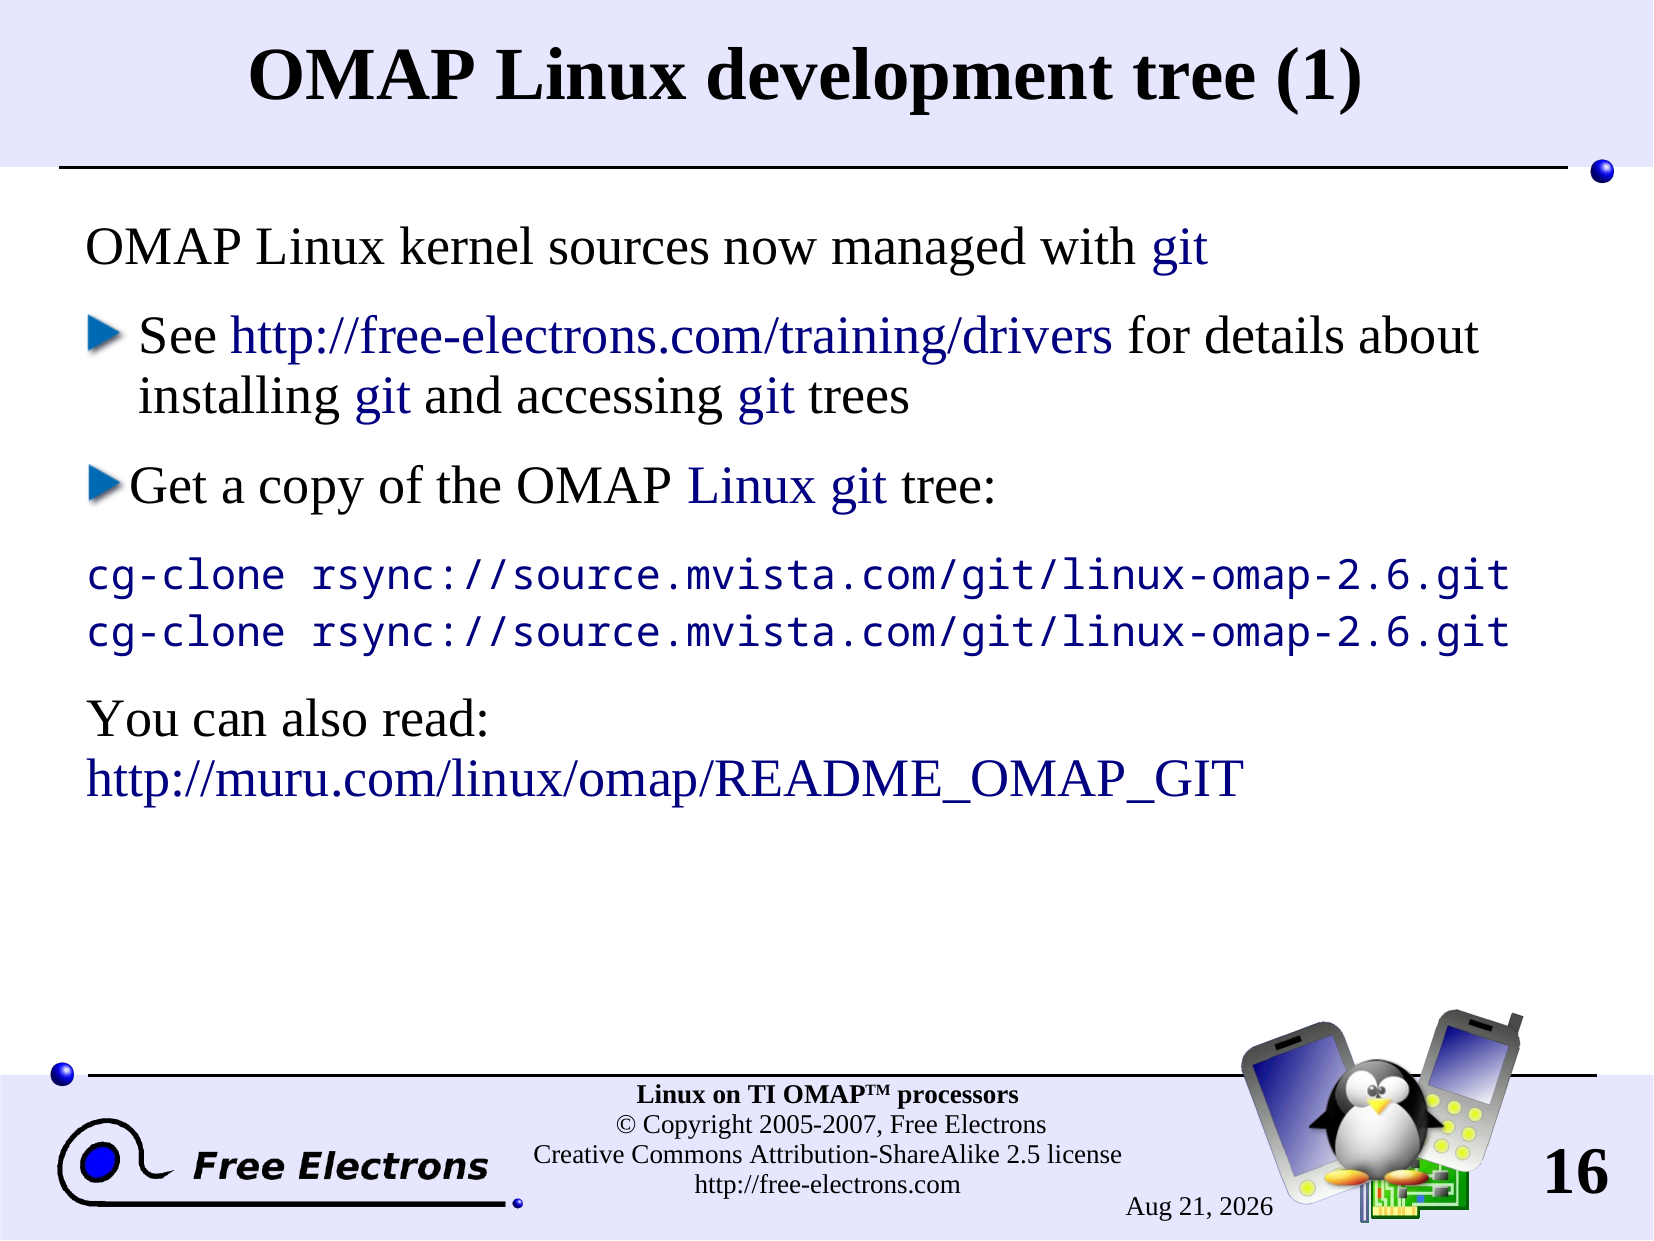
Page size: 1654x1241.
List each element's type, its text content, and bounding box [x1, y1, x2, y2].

list OMAP Linux kernel sources now managed with git See http://free-electrons.com/training/drivers for details about installing git and accessing git trees Get a copy of the OMAP Linux git tree: cg-clone rsync://source.mvista.com/git/linux-omap-2.6.git cg-clone rsync://source.mvista.com/git/linux-omap-2.6.git You can also read: http://muru.com/linux/omap/README_OMAP_GIT [68, 216, 1555, 1066]
title OMAP Linux development tree (1) [60, 25, 1551, 124]
picture [50, 1107, 527, 1216]
picture [1231, 1066, 1521, 1241]
